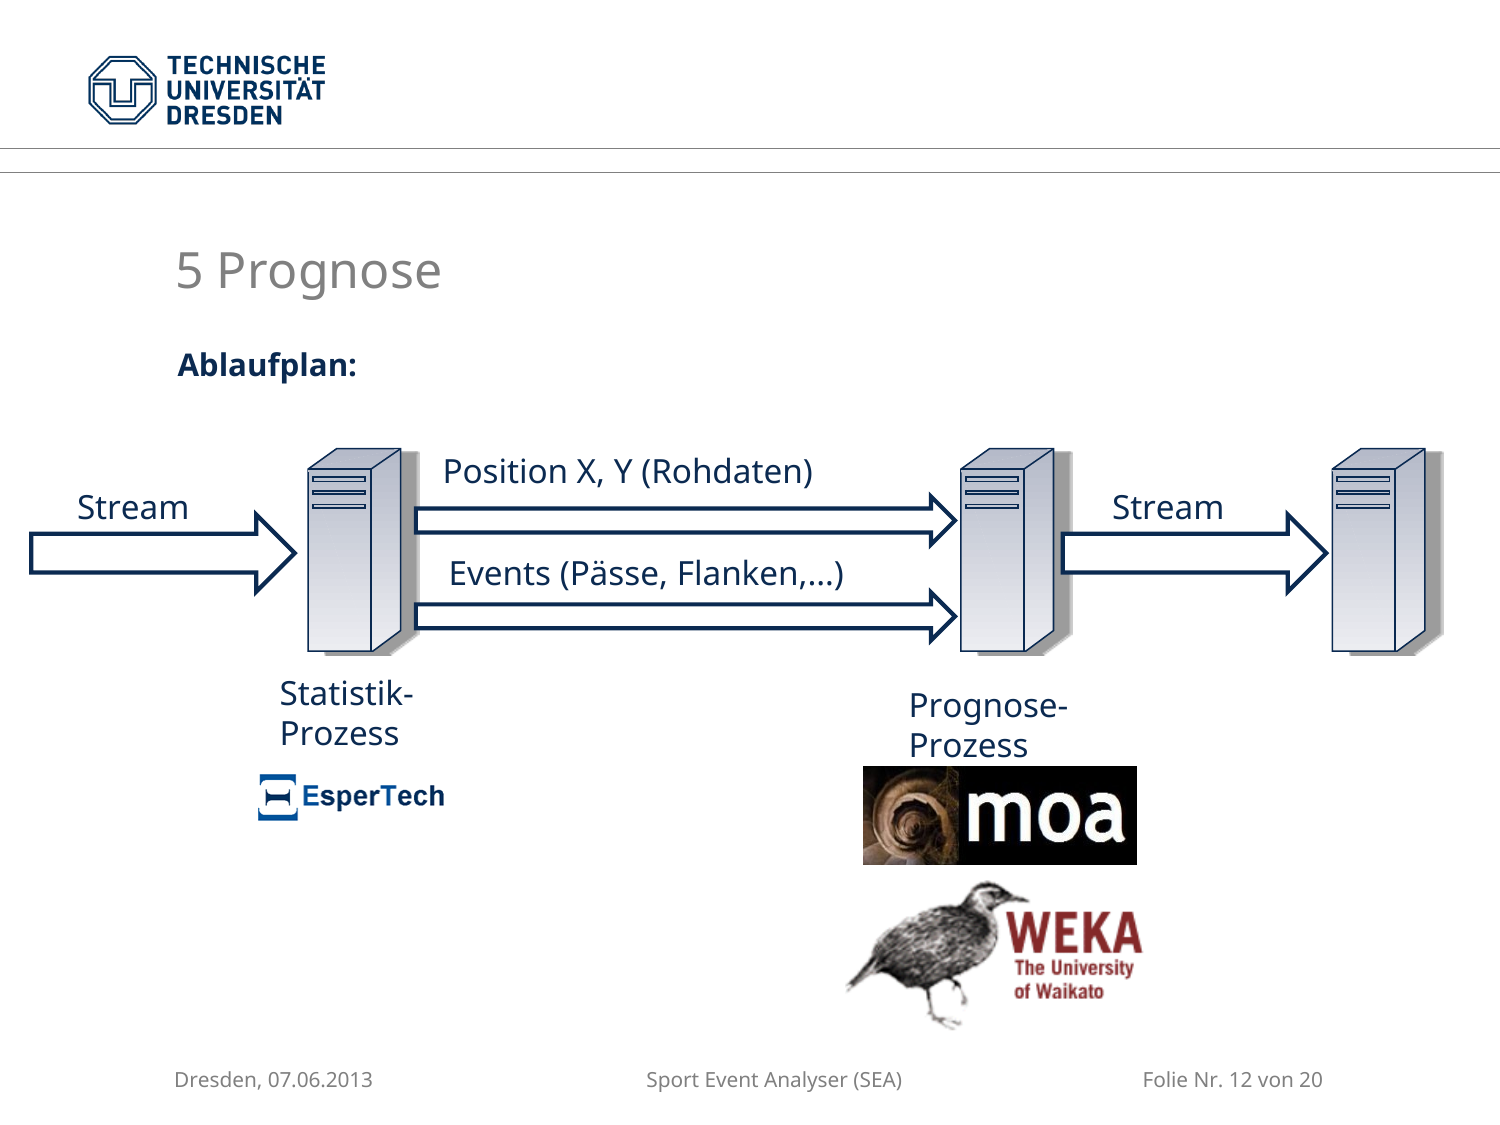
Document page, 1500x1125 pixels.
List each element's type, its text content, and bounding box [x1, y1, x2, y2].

text_box [31, 514, 295, 592]
text_box [415, 496, 955, 545]
text_box Events (Pässe, Flanken,…) [433, 544, 949, 600]
text_box [1332, 448, 1425, 652]
text_box [960, 448, 1054, 652]
picture [246, 760, 450, 831]
list Ablaufplan: [162, 337, 433, 455]
text_box Dresden, 07.06.2013 [159, 1048, 510, 1109]
text_box Stream [62, 478, 255, 534]
picture [88, 54, 325, 125]
text_box [415, 600, 955, 641]
picture [845, 879, 1156, 1043]
text_box [308, 448, 401, 652]
text_box Prognose-Prozess [893, 676, 1104, 766]
text_box [1062, 516, 1327, 592]
text_box Statistik-Prozess [264, 664, 475, 760]
text_box Position X, Y (Rohdaten) [427, 442, 943, 499]
text_box Stream [1097, 478, 1290, 534]
picture [863, 766, 1500, 865]
title 5 Prognose [160, 231, 1392, 307]
